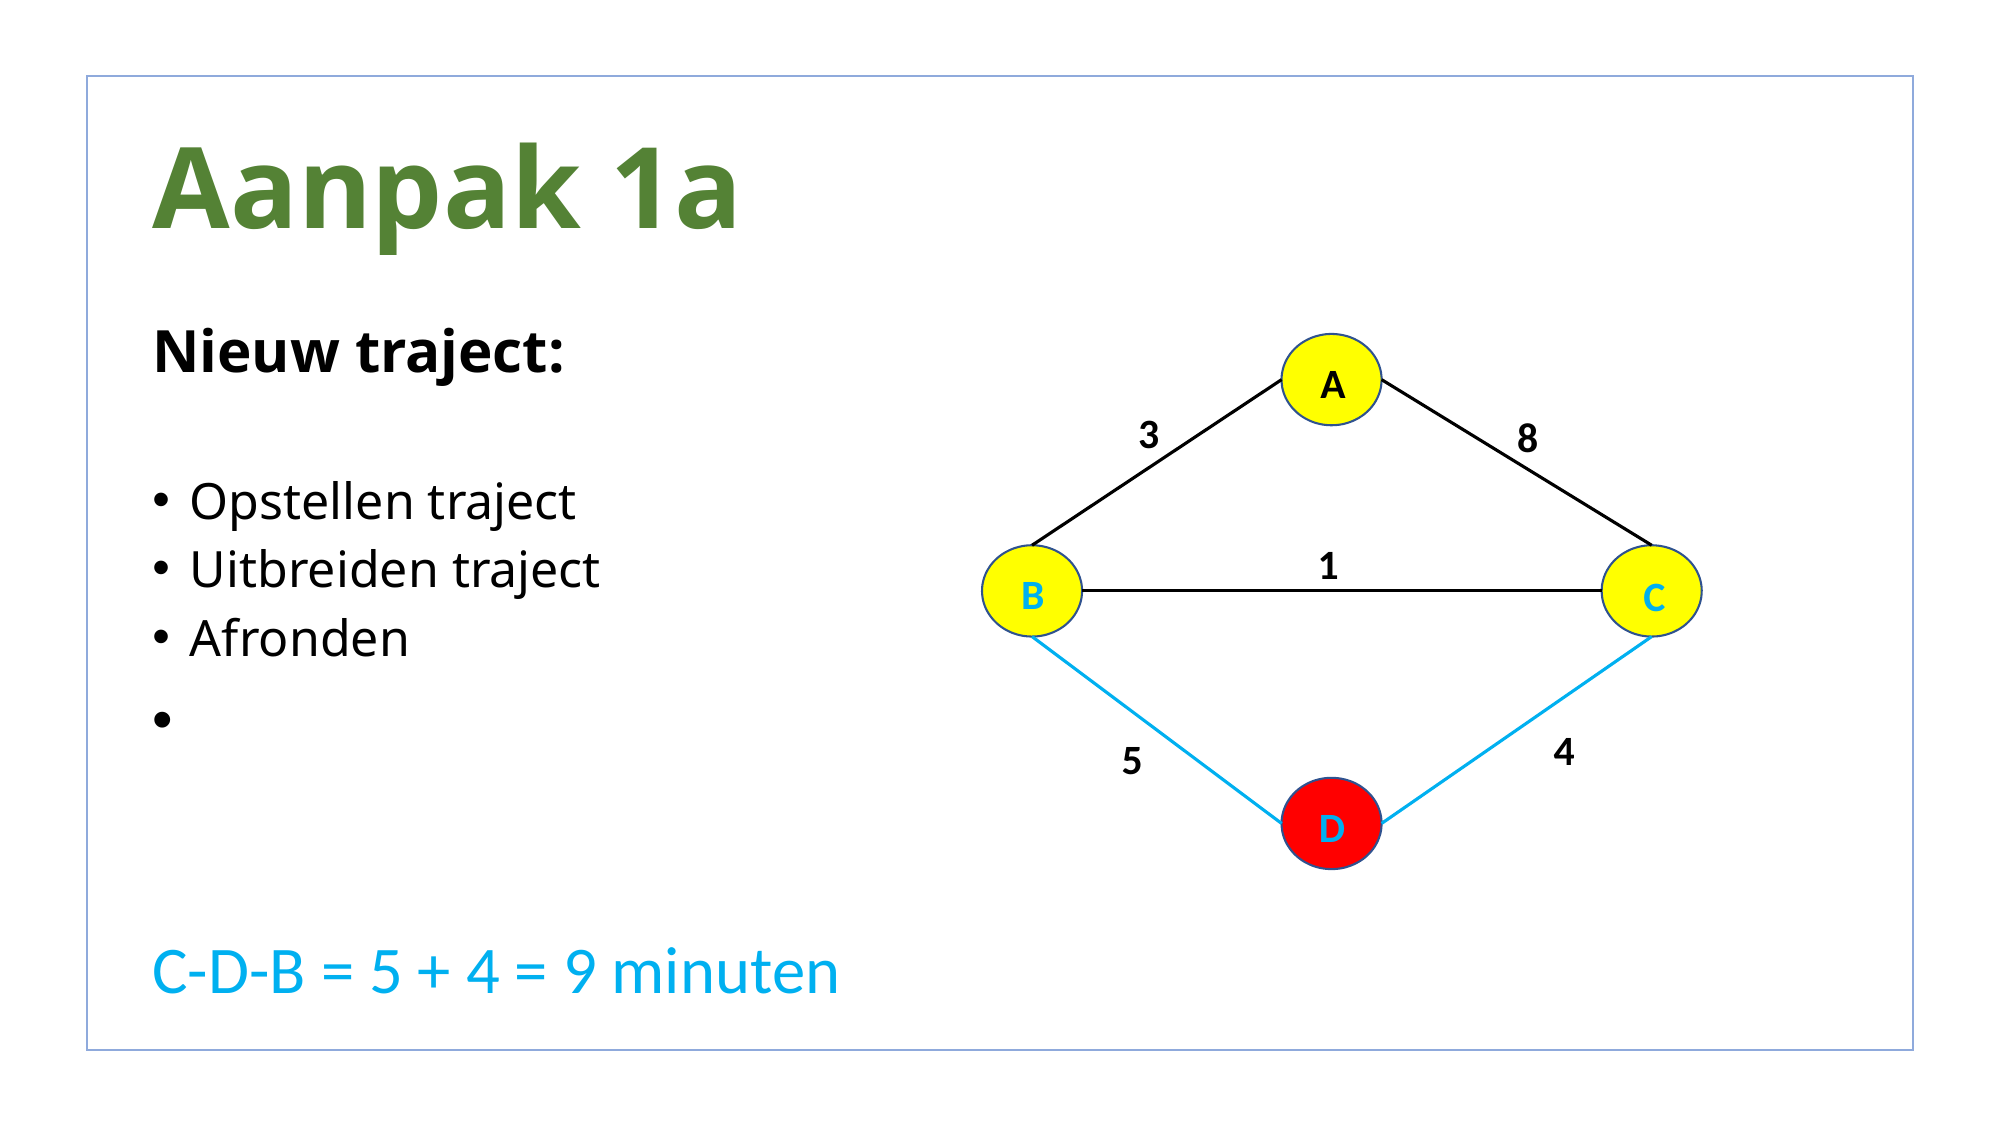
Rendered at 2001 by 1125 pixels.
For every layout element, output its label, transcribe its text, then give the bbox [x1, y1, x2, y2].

list Nieuw traject: Opstellen traject Uitbreiden traject Afronden C-D-B = 5 + 4 = 9 minuten [137, 319, 1863, 1034]
text_box [87, 76, 1913, 1050]
title Aanpak 1a [137, 83, 1863, 302]
